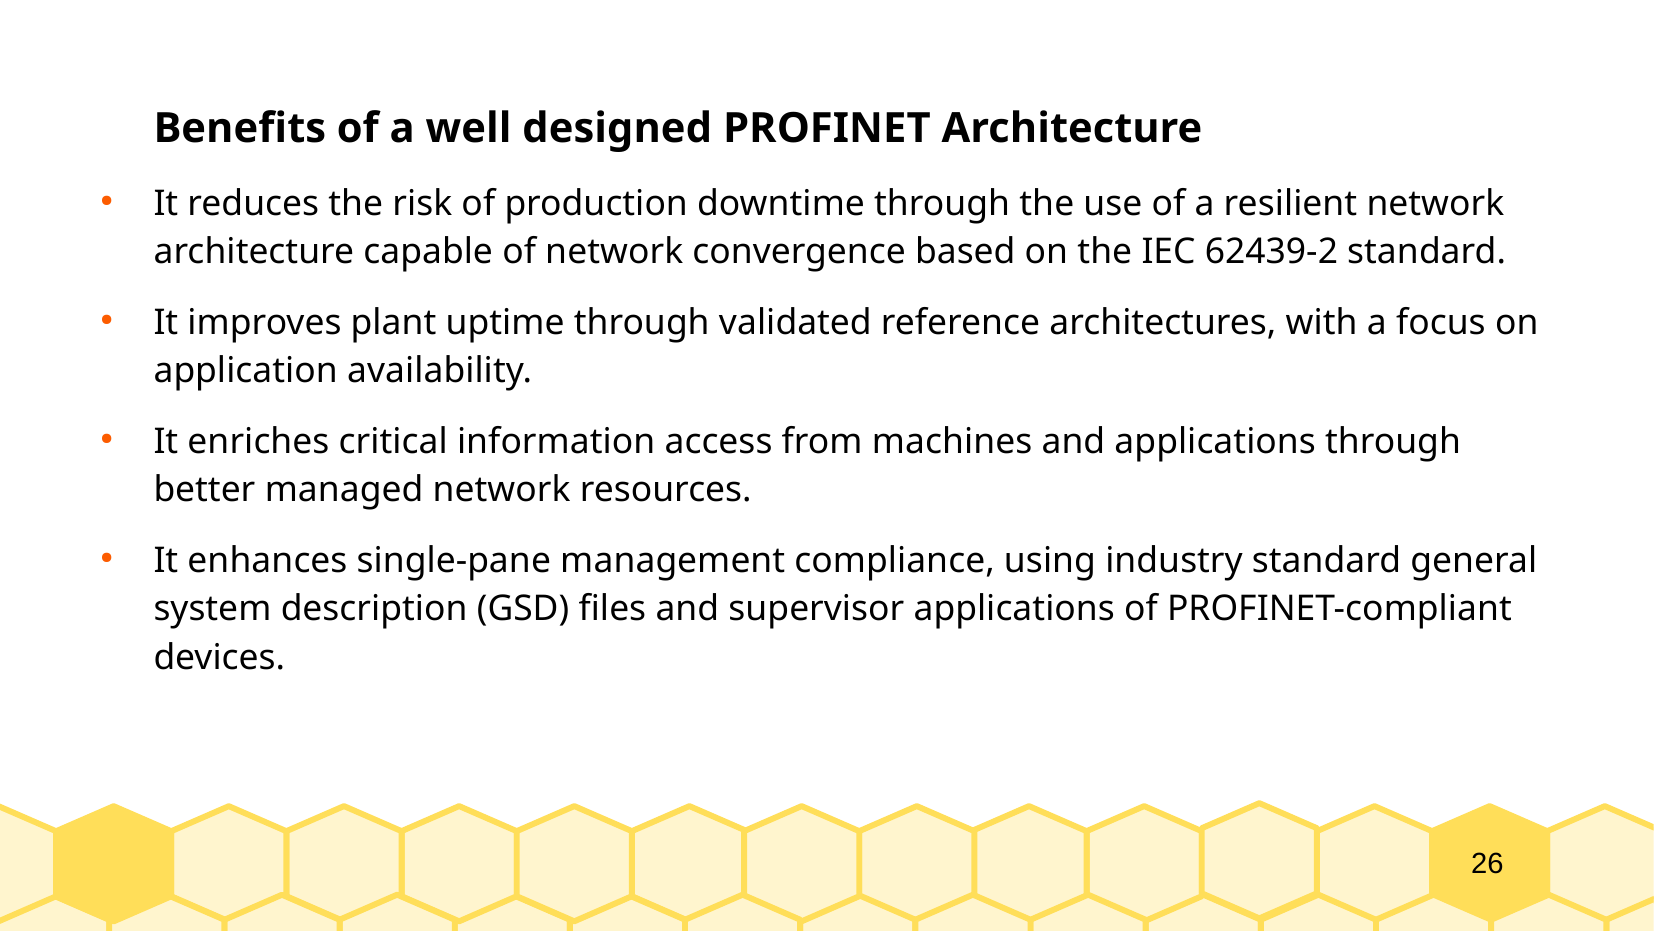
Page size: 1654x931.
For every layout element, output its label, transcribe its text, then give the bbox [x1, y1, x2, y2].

list Benefits of a well designed PROFINET Architecture It reduces the risk of production downtime through the use of a resilient network architecture capable of network convergence based on the IEC 62439-2 standard. It improves plant uptime through validated reference architectures, with a focus on application availability. It enriches critical information access from machines and applications through better managed network resources. It enhances single-pane management compliance, using industry standard general system description (GSD) files and supervisor applications of PROFINET-compliant devices. [82, 98, 1571, 788]
